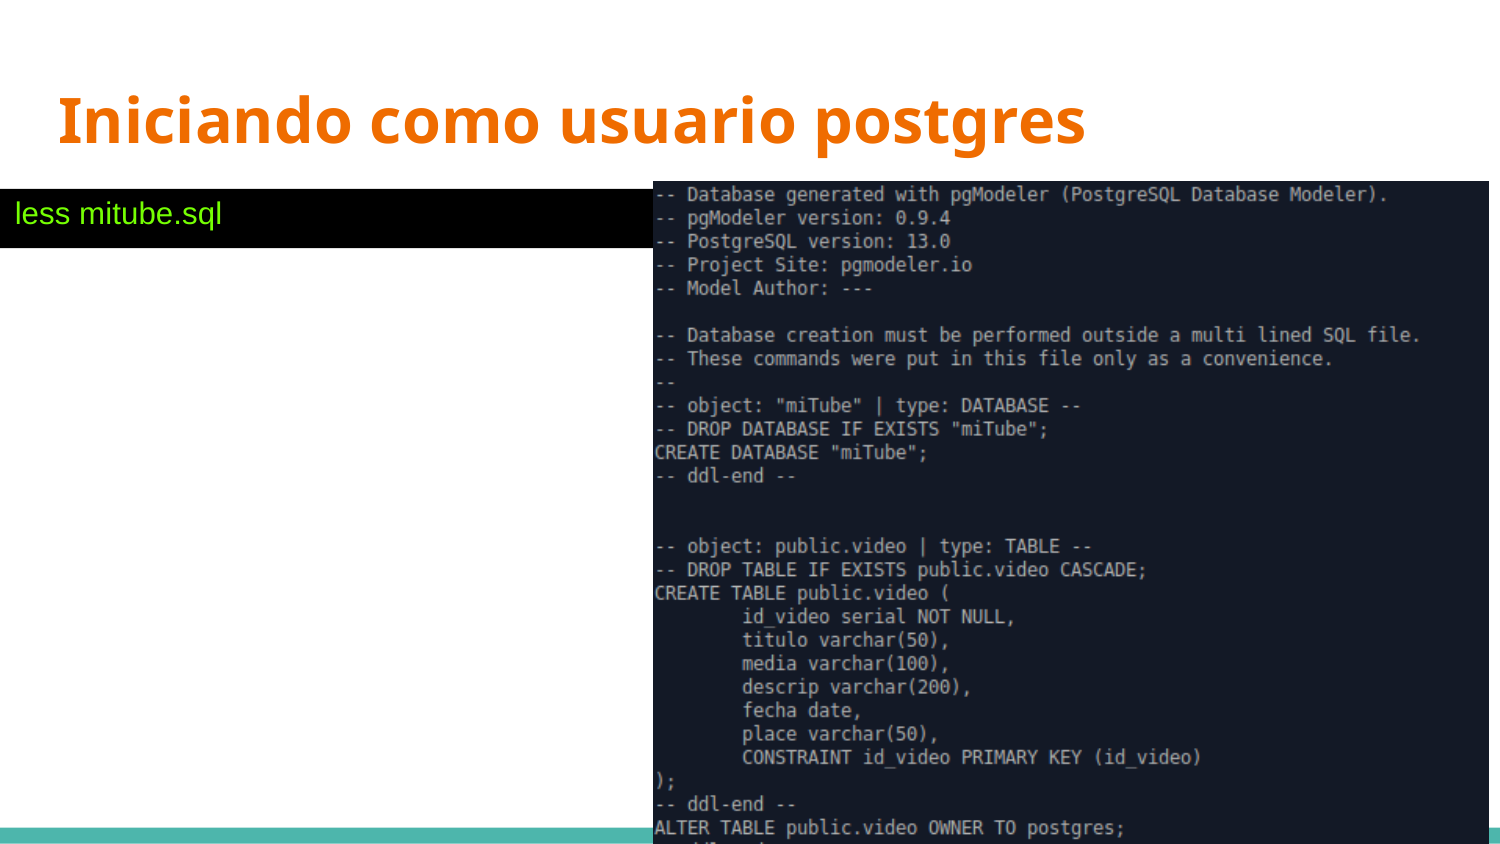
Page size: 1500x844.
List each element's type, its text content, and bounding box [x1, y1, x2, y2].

title Iniciando como usuario postgres [43, 61, 1441, 178]
text_box less mitube.sql [0, 188, 653, 249]
picture [653, 181, 1489, 844]
